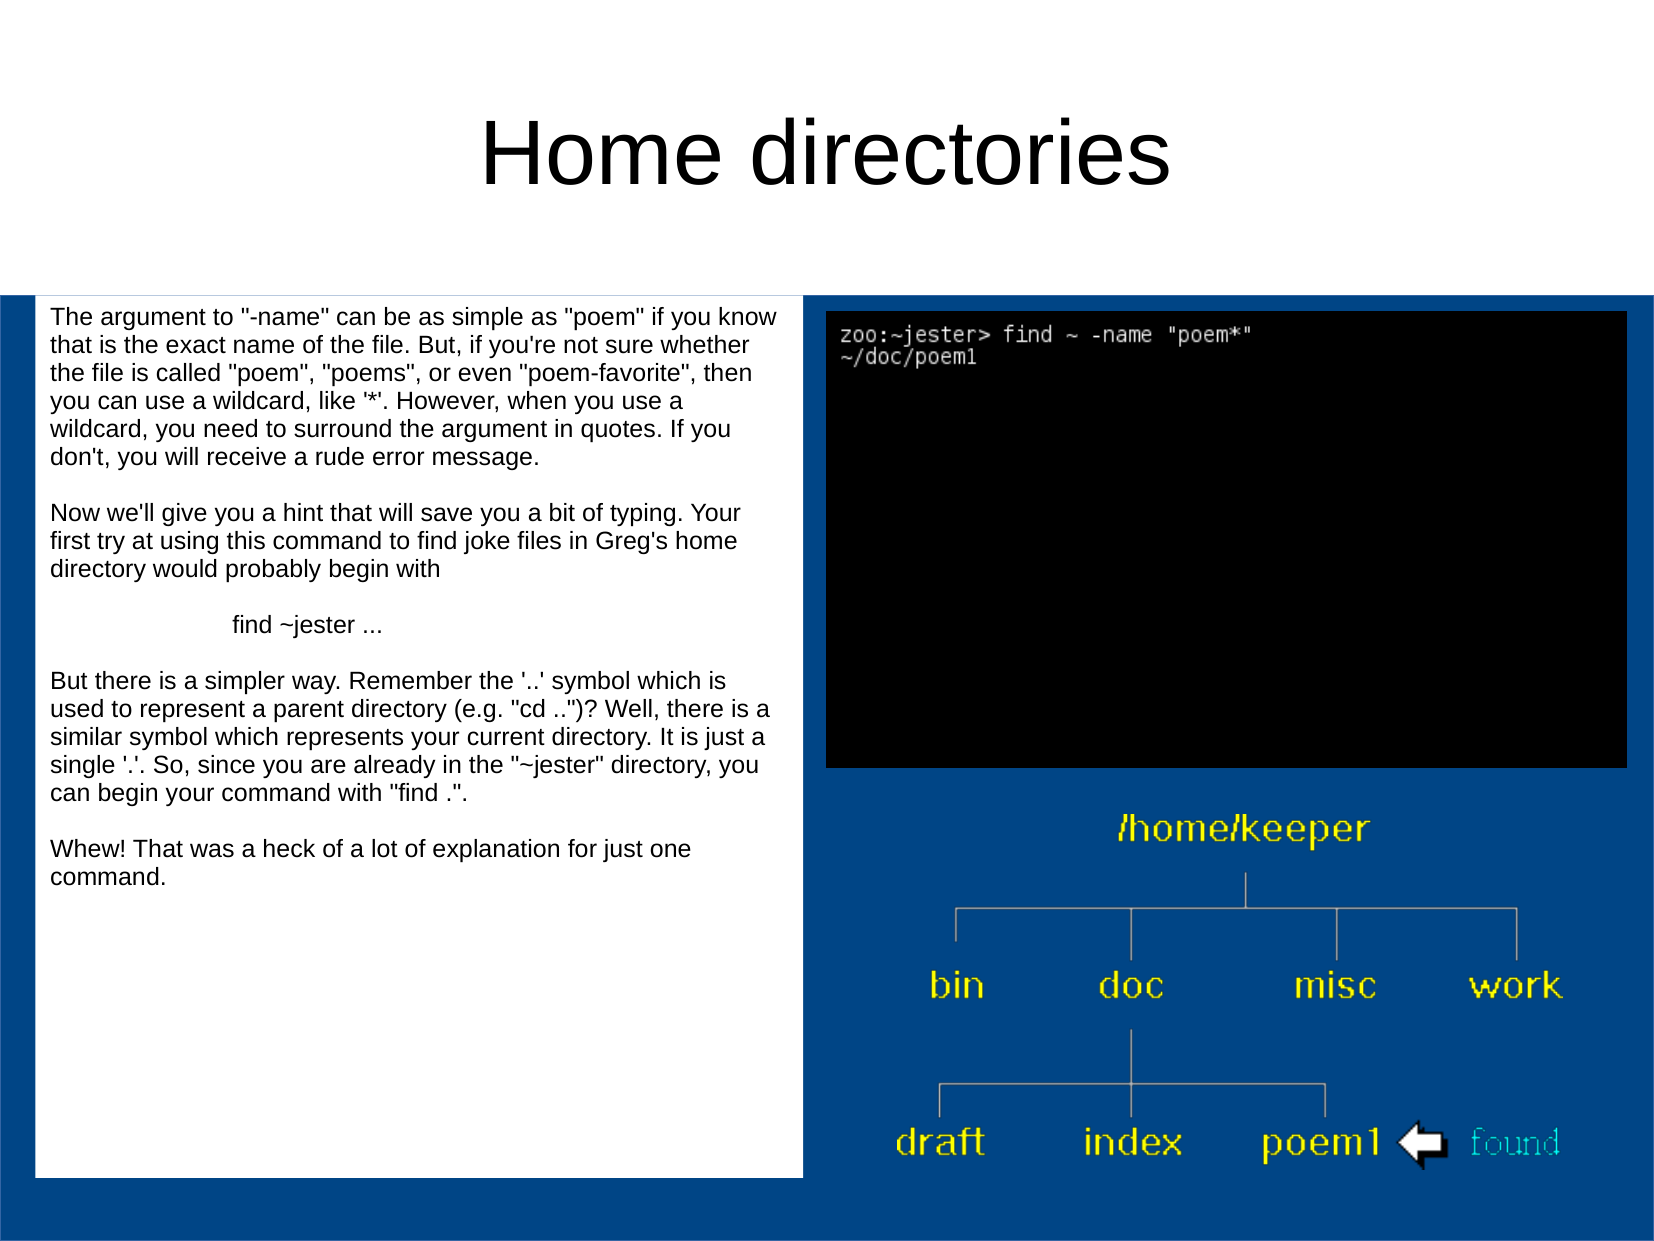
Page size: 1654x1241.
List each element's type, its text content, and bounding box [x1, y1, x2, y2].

picture [897, 814, 1563, 1170]
text_box [0, 295, 1654, 1241]
text_box The argument to "-name" can be as simple as "poem" if you know that is the exact name of the file. But, if you're not sure whether the file is called "poem", "poems", or even "poem-favorite", then you can use a wildcard, like '*'. However, when you use a wildcard, you need to surround the argument in quotes. If you don't, you will receive a rude error message. Now we'll give you a hint that will save you a bit of typing. Your first try at using this command to find joke files in Greg's home directory would probably begin with find ~jester ... But there is a simpler way. Remember the '..' symbol which is used to represent a parent directory (e.g. "cd ..")? Well, there is a similar symbol which represents your current directory. It is just a single '.'. So, since you are already in the "~jester" directory, you can begin your command with "find .". Whew! That was a heck of a lot of explanation for just one command. [35, 295, 804, 1178]
title Home directories [82, 49, 1571, 257]
picture [826, 311, 1627, 768]
